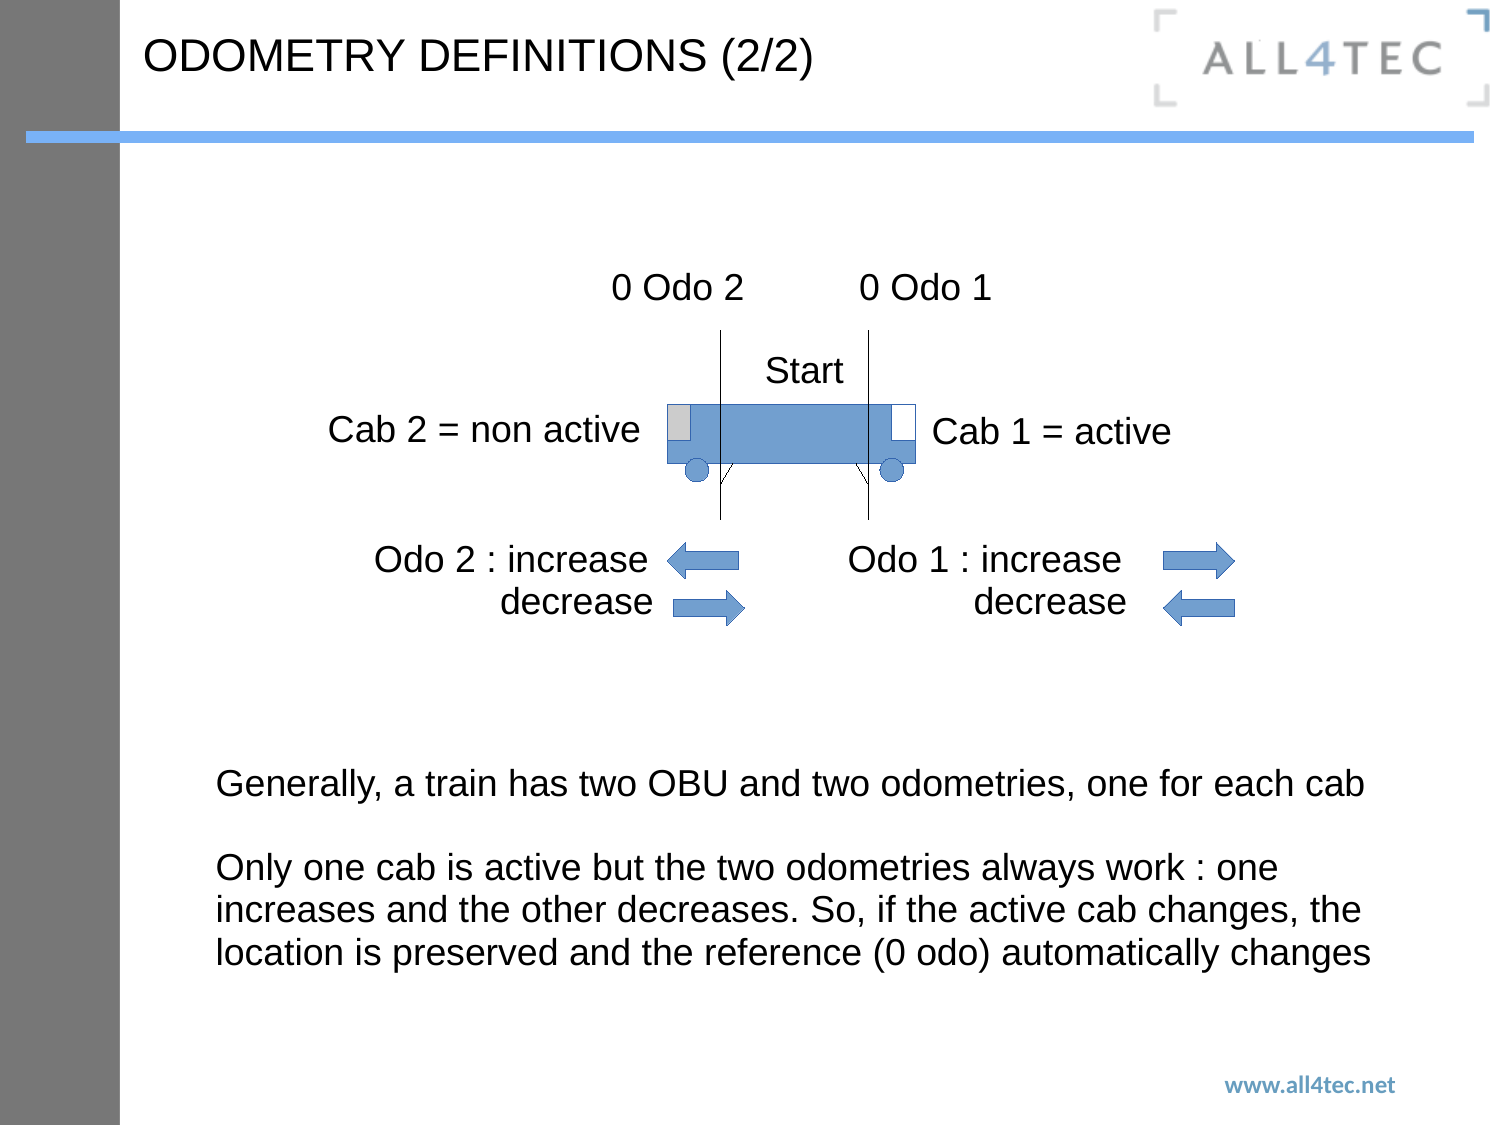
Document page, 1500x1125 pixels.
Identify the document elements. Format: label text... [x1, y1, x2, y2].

text_box [721, 404, 868, 464]
text_box [1163, 590, 1235, 626]
text_box [667, 404, 720, 482]
text_box 0 Odo 1 [844, 259, 1008, 317]
text_box Odo 1 : increase decrease [832, 531, 1153, 630]
text_box [1163, 542, 1235, 579]
text_box Start [750, 342, 859, 399]
title ODOMETRY DEFINITIONS (2/2) [130, 19, 1152, 114]
text_box Cab 1 = active [916, 403, 1188, 461]
text_box 0 Odo 2 [596, 259, 760, 317]
text_box Generally, a train has two OBU and two odometries, one for each cab Only one cab is active but the two odometries always work : one increases and the other decreases. So, if the active cab changes, the location is preserved and the reference (0 odo) automatically changes [200, 755, 1441, 981]
text_box Odo 2 : increase decrease [359, 531, 680, 630]
text_box [667, 542, 739, 579]
text_box Cab 2 = non active [312, 401, 656, 459]
text_box [673, 590, 745, 626]
picture [1151, 7, 1493, 109]
text_box [869, 404, 916, 482]
